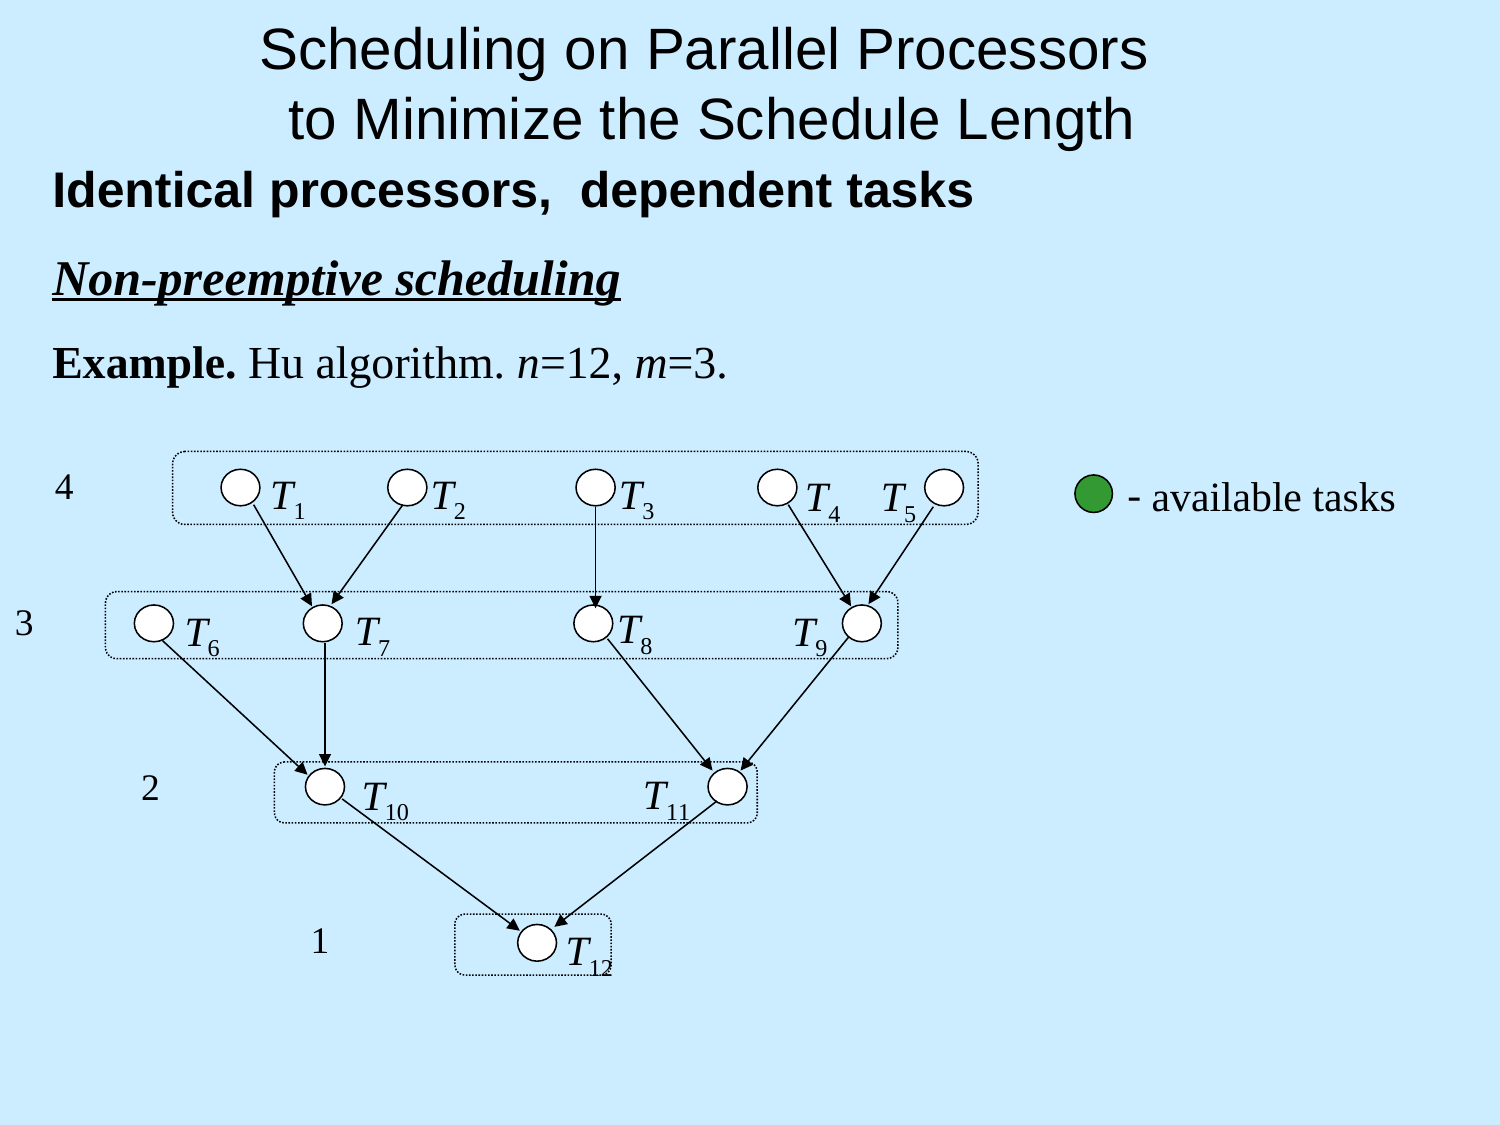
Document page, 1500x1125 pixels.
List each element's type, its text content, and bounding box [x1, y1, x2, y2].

text_box 1 [295, 908, 379, 973]
text_box [757, 469, 790, 506]
text_box Identical processors, dependent tasks [37, 149, 1500, 226]
text_box T3 [604, 460, 678, 526]
text_box [221, 469, 255, 506]
text_box T7 [340, 596, 416, 660]
text_box T2 [415, 460, 490, 526]
text_box T8 [602, 594, 679, 658]
text_box [387, 469, 415, 506]
text_box T10 [346, 760, 445, 824]
text_box T12 [550, 916, 645, 980]
text_box [573, 605, 602, 642]
text_box T6 [169, 596, 246, 660]
text_box [134, 604, 169, 642]
text_box [305, 768, 345, 805]
text_box T9 [777, 596, 854, 660]
text_box [854, 604, 882, 642]
text_box T5 [866, 462, 940, 528]
text_box [303, 604, 340, 642]
text_box T11 [628, 760, 724, 824]
text_box Non-preemptive scheduling [37, 237, 1500, 313]
text_box 4 [40, 453, 123, 518]
text_box 2 [126, 755, 209, 820]
text_box [517, 924, 550, 962]
text_box [576, 469, 604, 506]
text_box 3 [0, 590, 83, 655]
text_box available tasks [1112, 462, 1463, 529]
text_box [724, 768, 748, 805]
text_box T4 [790, 462, 866, 526]
text_box T1 [255, 460, 330, 526]
text_box [940, 469, 964, 506]
title Scheduling on Parallel Processors to Minimize the Schedule Length [0, 0, 1463, 175]
text_box [1074, 474, 1112, 513]
text_box Example. Hu algorithm. n=12, m=3. [37, 324, 1500, 396]
